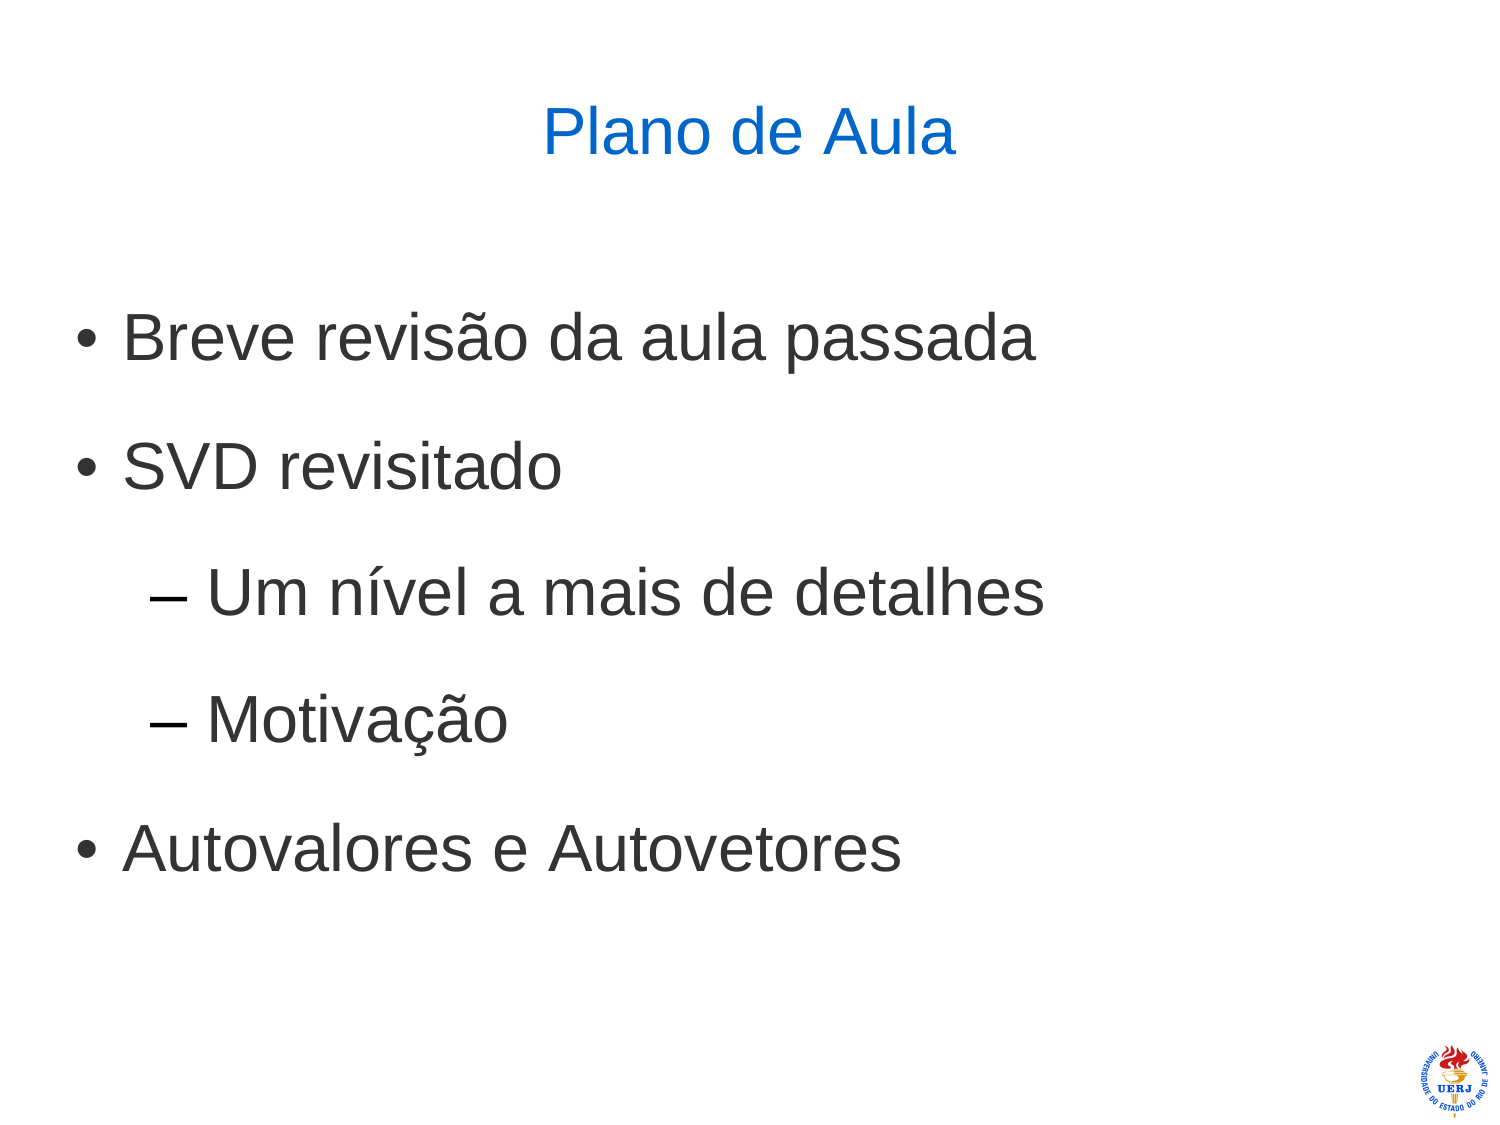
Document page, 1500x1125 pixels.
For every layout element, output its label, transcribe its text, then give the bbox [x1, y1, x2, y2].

list Breve revisão da aula passada SVD revisitado Um nível a mais de detalhes Motivação Autovalores e Autovetores [75, 262, 1424, 1004]
title Plano de Aula [75, 41, 1424, 228]
picture [1421, 1045, 1488, 1118]
